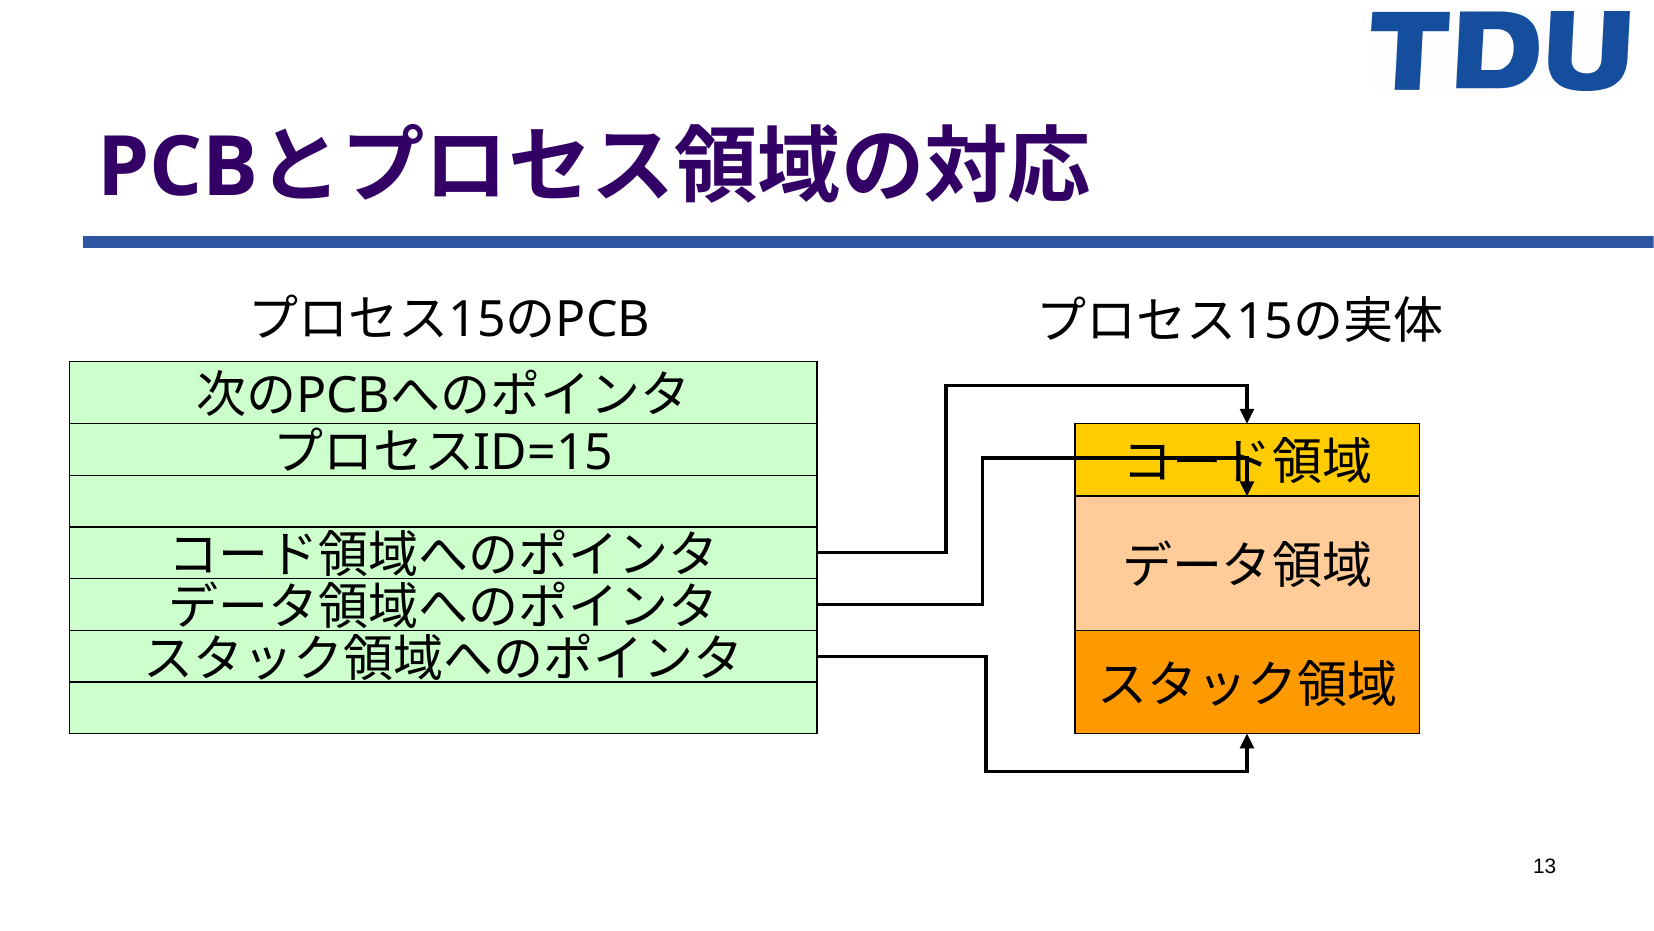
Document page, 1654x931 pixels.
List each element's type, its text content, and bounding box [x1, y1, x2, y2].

text_box プロセス15の実体 [1021, 280, 1459, 357]
text_box 次のPCBへのポインタ [69, 361, 818, 423]
title PCBとプロセス領域の対応 [82, 51, 1571, 228]
text_box データ領域へのポインタ [69, 578, 818, 630]
text_box プロセス15のPCB [233, 278, 665, 355]
text_box プロセスID=15 [69, 423, 818, 475]
text_box コード領域 [1240, 460, 1245, 481]
text_box データ領域 [1074, 496, 1420, 630]
text_box コード領域 [1074, 460, 1246, 496]
text_box コード領域へのポインタ [69, 527, 818, 578]
text_box [69, 682, 818, 734]
text_box スタック領域へのポインタ [69, 630, 818, 682]
text_box [69, 475, 818, 527]
picture [1371, 11, 1630, 91]
text_box スタック領域 [1074, 630, 1420, 734]
text_box コード領域 [1074, 423, 1420, 496]
